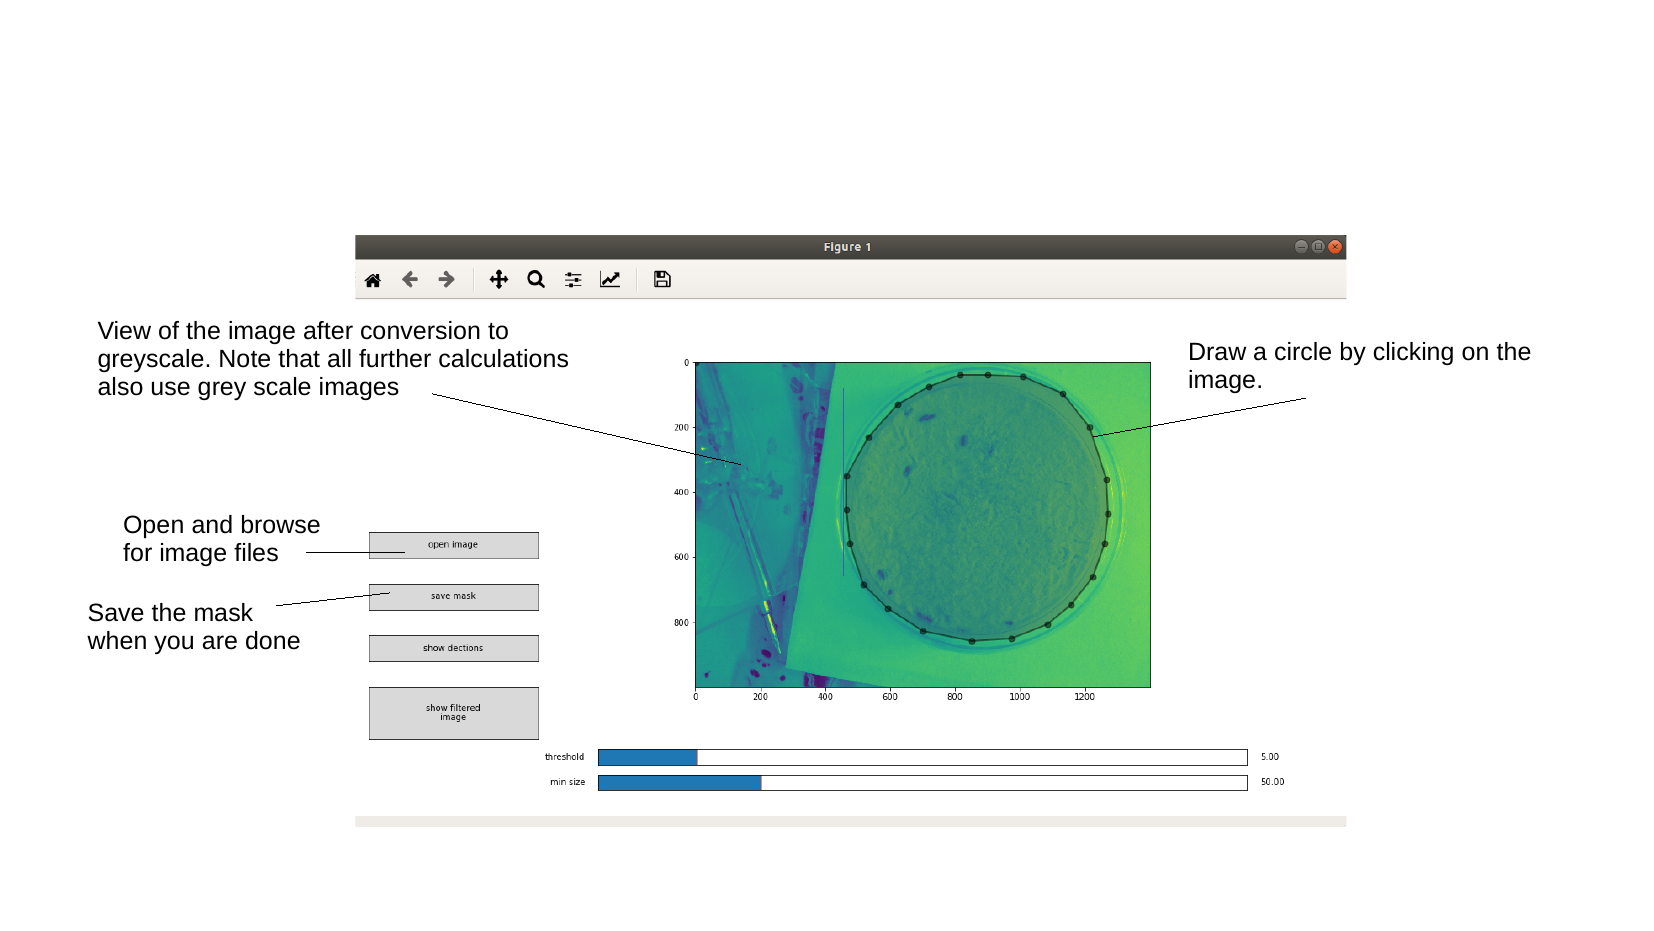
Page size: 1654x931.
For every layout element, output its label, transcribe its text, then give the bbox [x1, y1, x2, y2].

text_box View of the image after conversion to greyscale. Note that all further calculations also use grey scale images [82, 309, 589, 454]
text_box Save the mask when you are done [72, 591, 320, 714]
picture [355, 235, 1347, 827]
text_box Draw a circle by clicking on the image. [1173, 330, 1571, 437]
text_box Open and browse for image files [108, 503, 356, 626]
